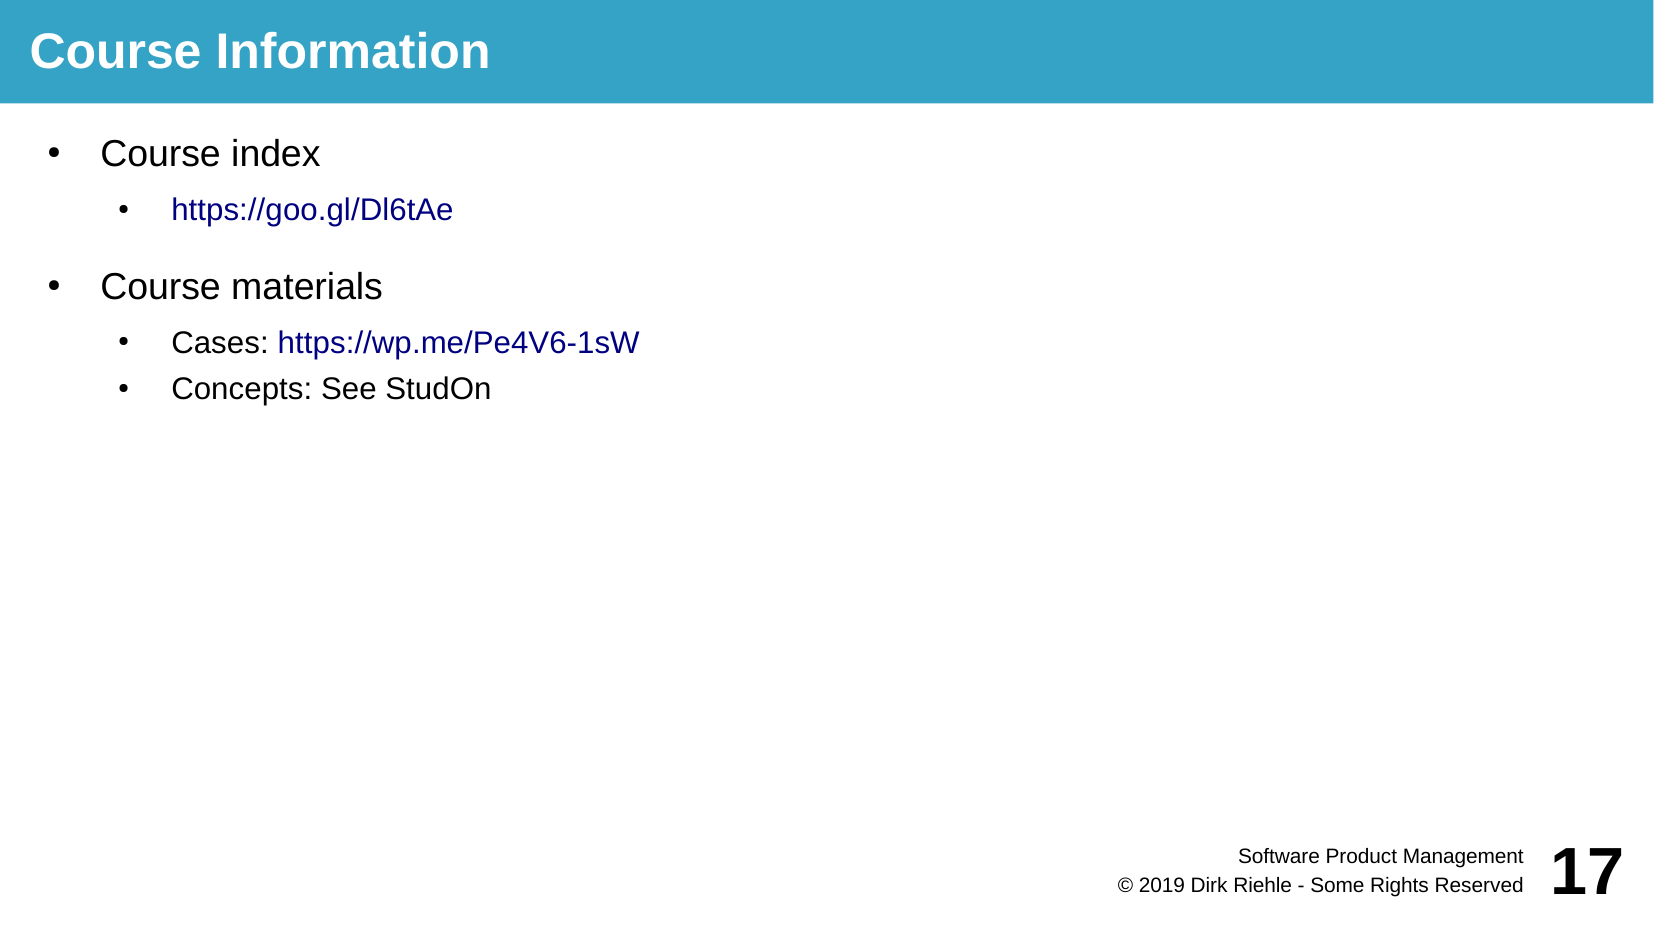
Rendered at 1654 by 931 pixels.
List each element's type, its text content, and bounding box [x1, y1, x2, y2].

list Course index https://goo.gl/Dl6tAe Course materials Cases: https://wp.me/Pe4V6-1sW Concepts: See StudOn [29, 132, 1625, 813]
title Course Information [0, 0, 1654, 104]
